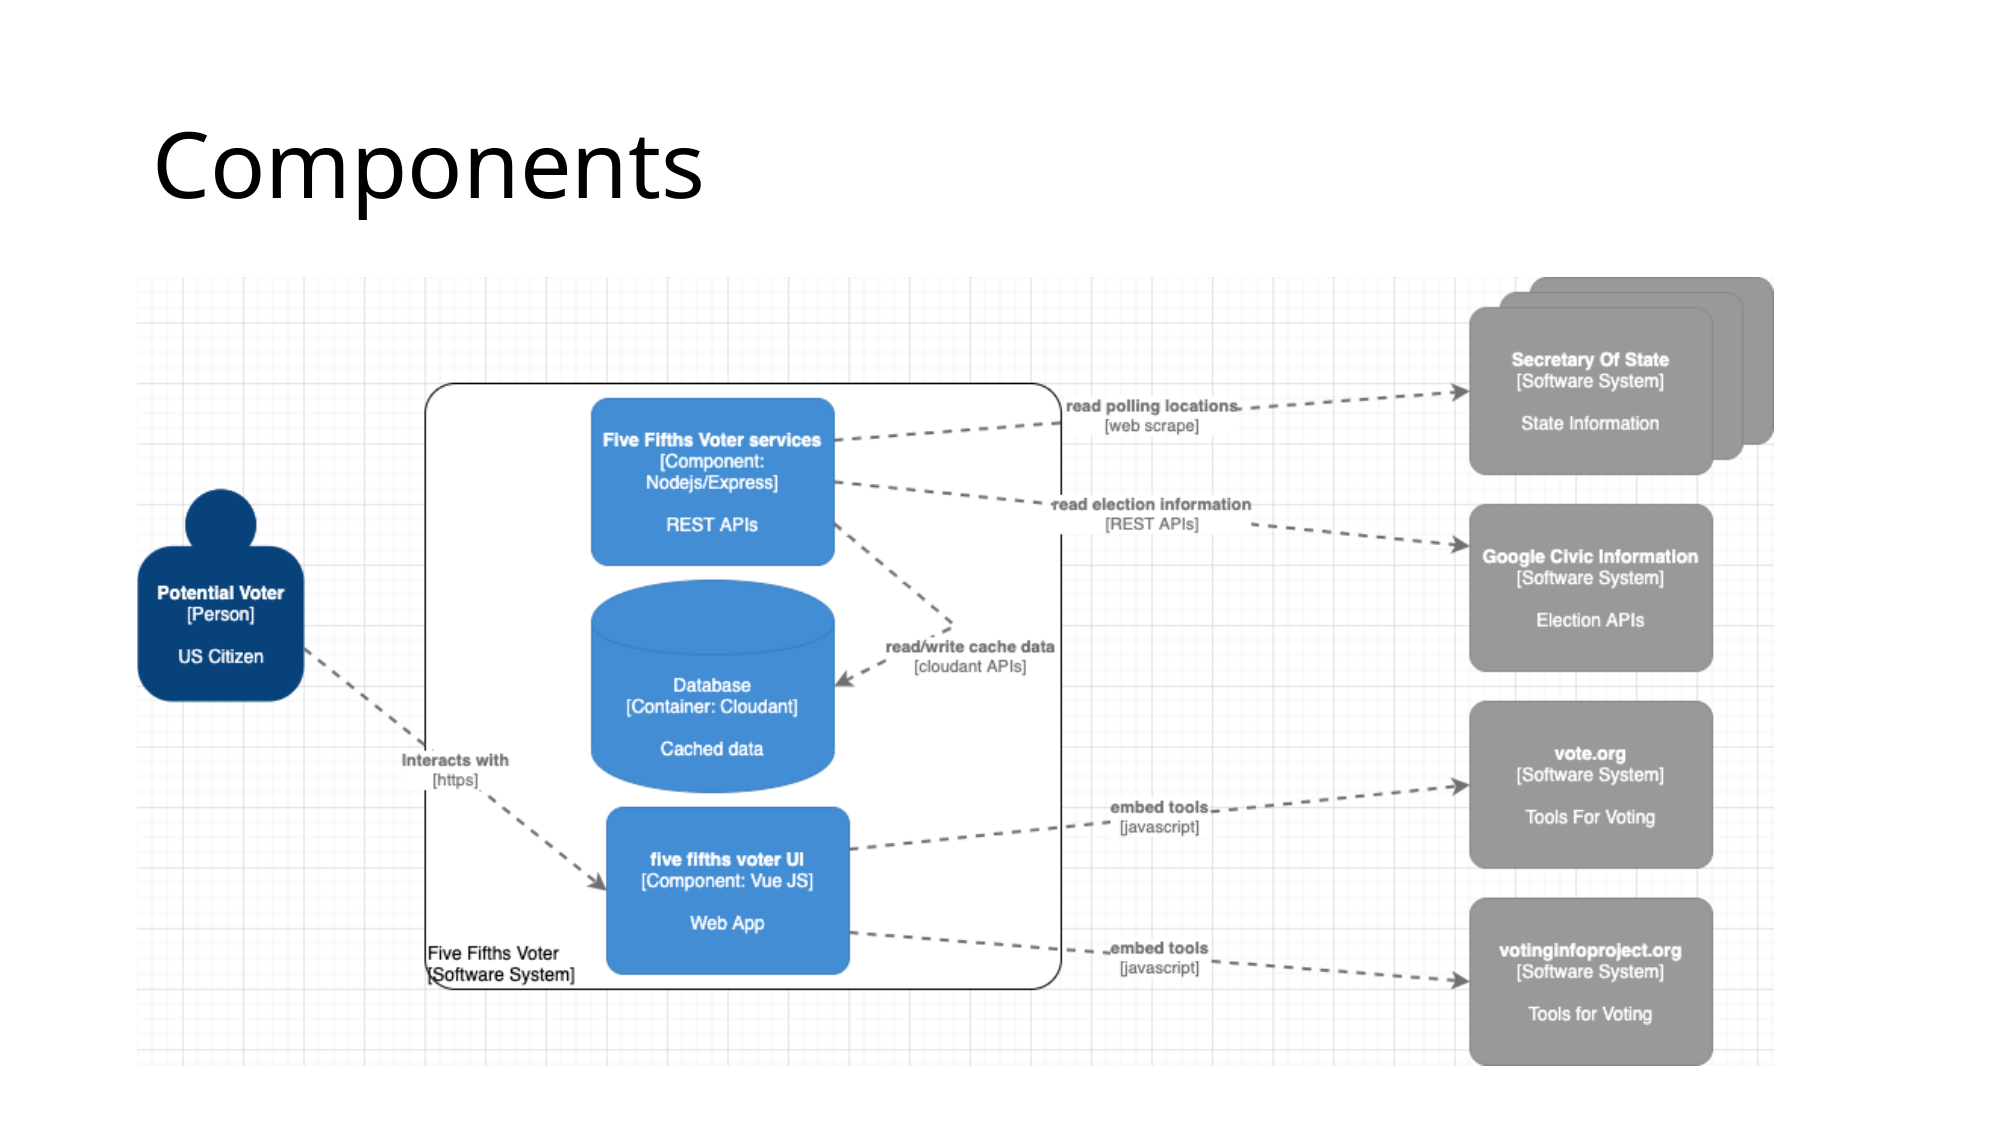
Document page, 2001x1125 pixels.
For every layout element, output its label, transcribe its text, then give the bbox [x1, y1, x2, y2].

picture [137, 277, 1774, 1066]
title Components [137, 59, 1863, 278]
